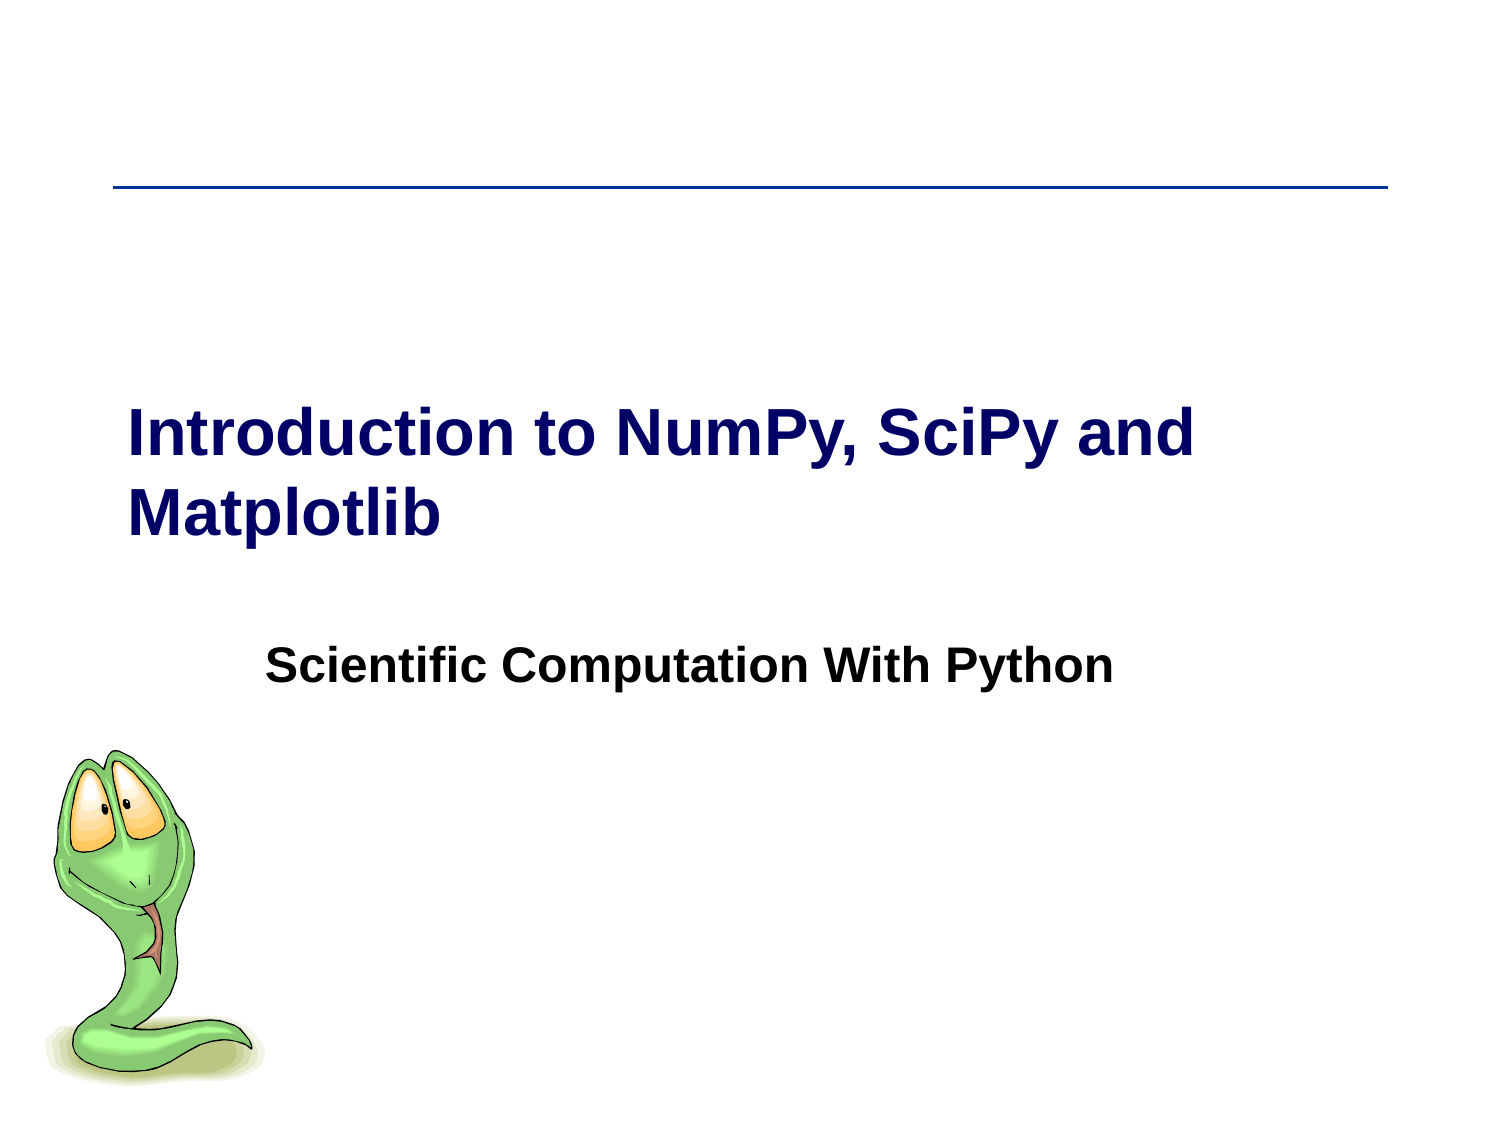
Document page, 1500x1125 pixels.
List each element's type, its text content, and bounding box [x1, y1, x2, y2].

title Introduction to NumPy, SciPy and Matplotlib [112, 374, 1388, 563]
picture [37, 750, 273, 1091]
text_box Scientific Computation With Python [249, 624, 1413, 913]
